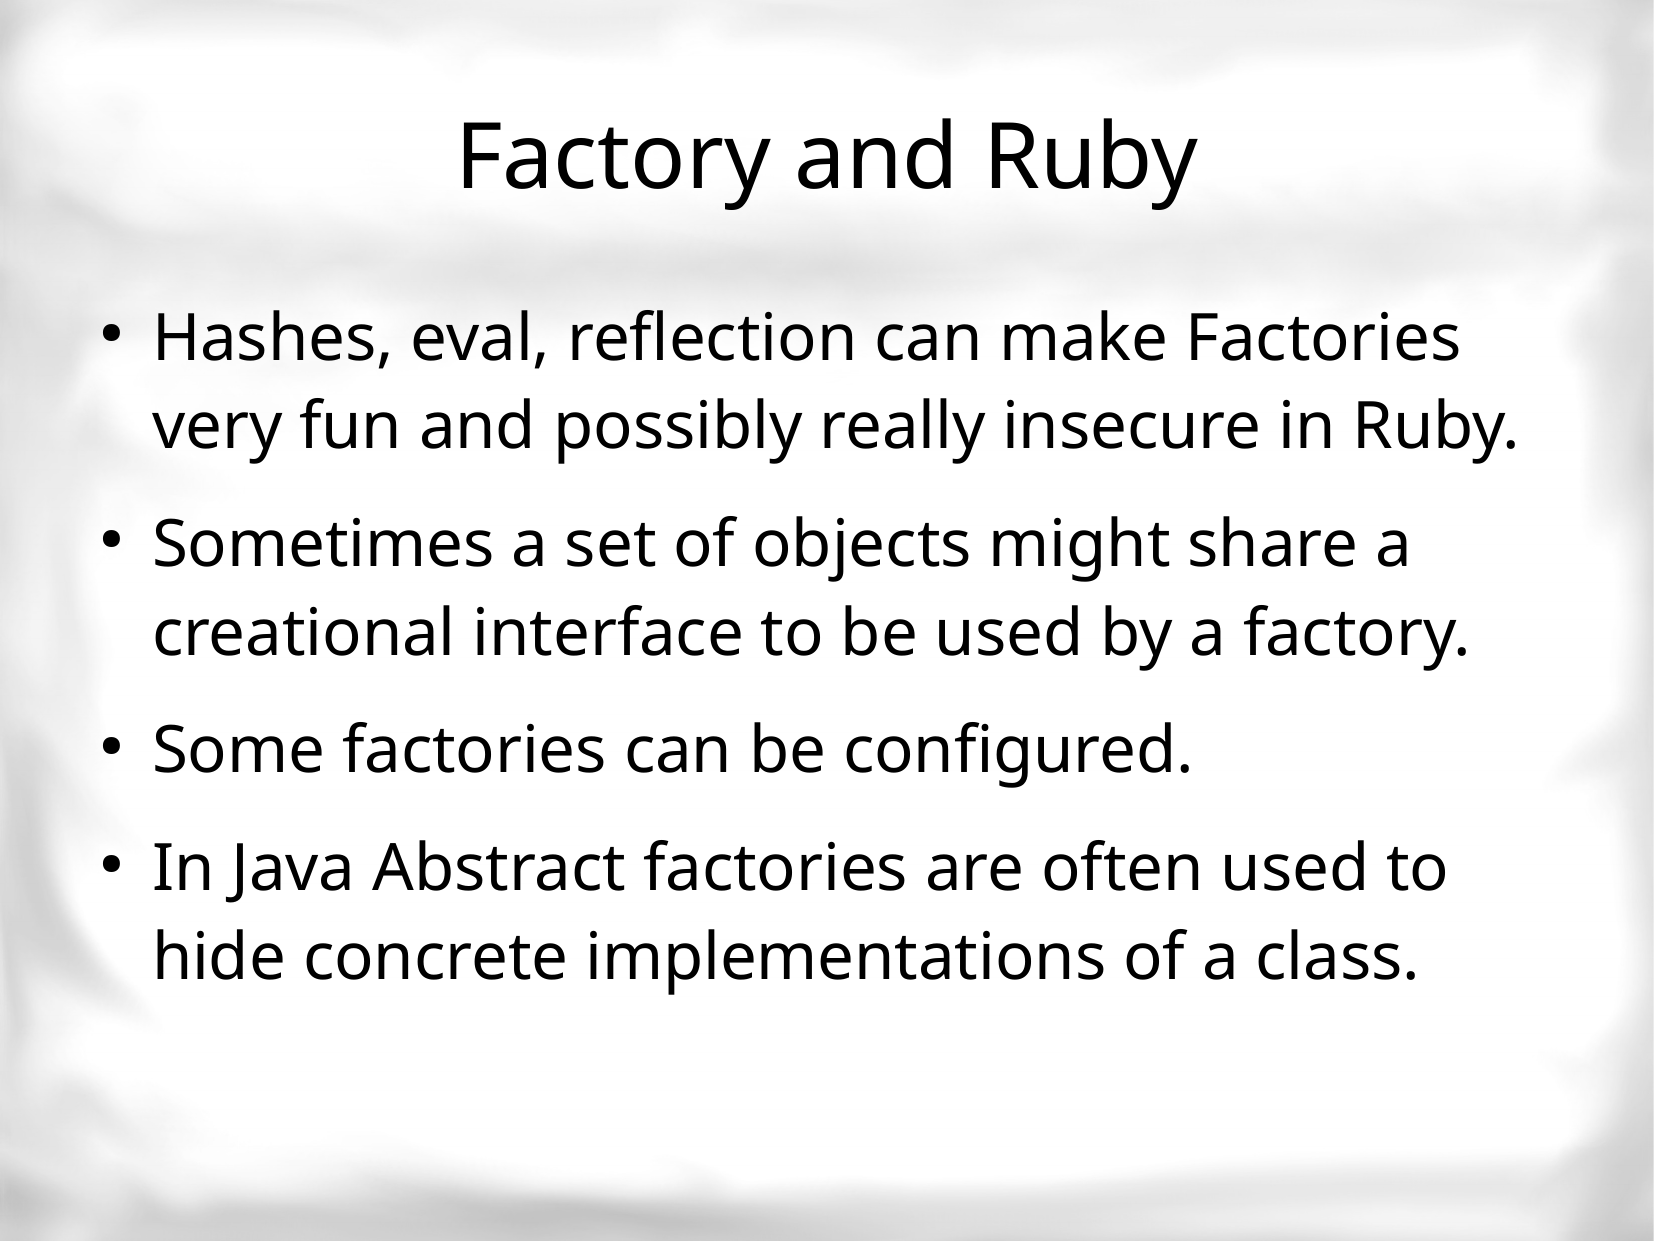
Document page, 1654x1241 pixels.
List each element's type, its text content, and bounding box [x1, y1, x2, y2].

title Factory and Ruby [82, 49, 1571, 257]
picture [0, 0, 1654, 1241]
list Hashes, eval, reflection can make Factories very fun and possibly really insecure in Ruby. Sometimes a set of objects might share a creational interface to be used by a factory. Some factories can be configured. In Java Abstract factories are often used to hide concrete implementations of a class. [82, 290, 1538, 1010]
